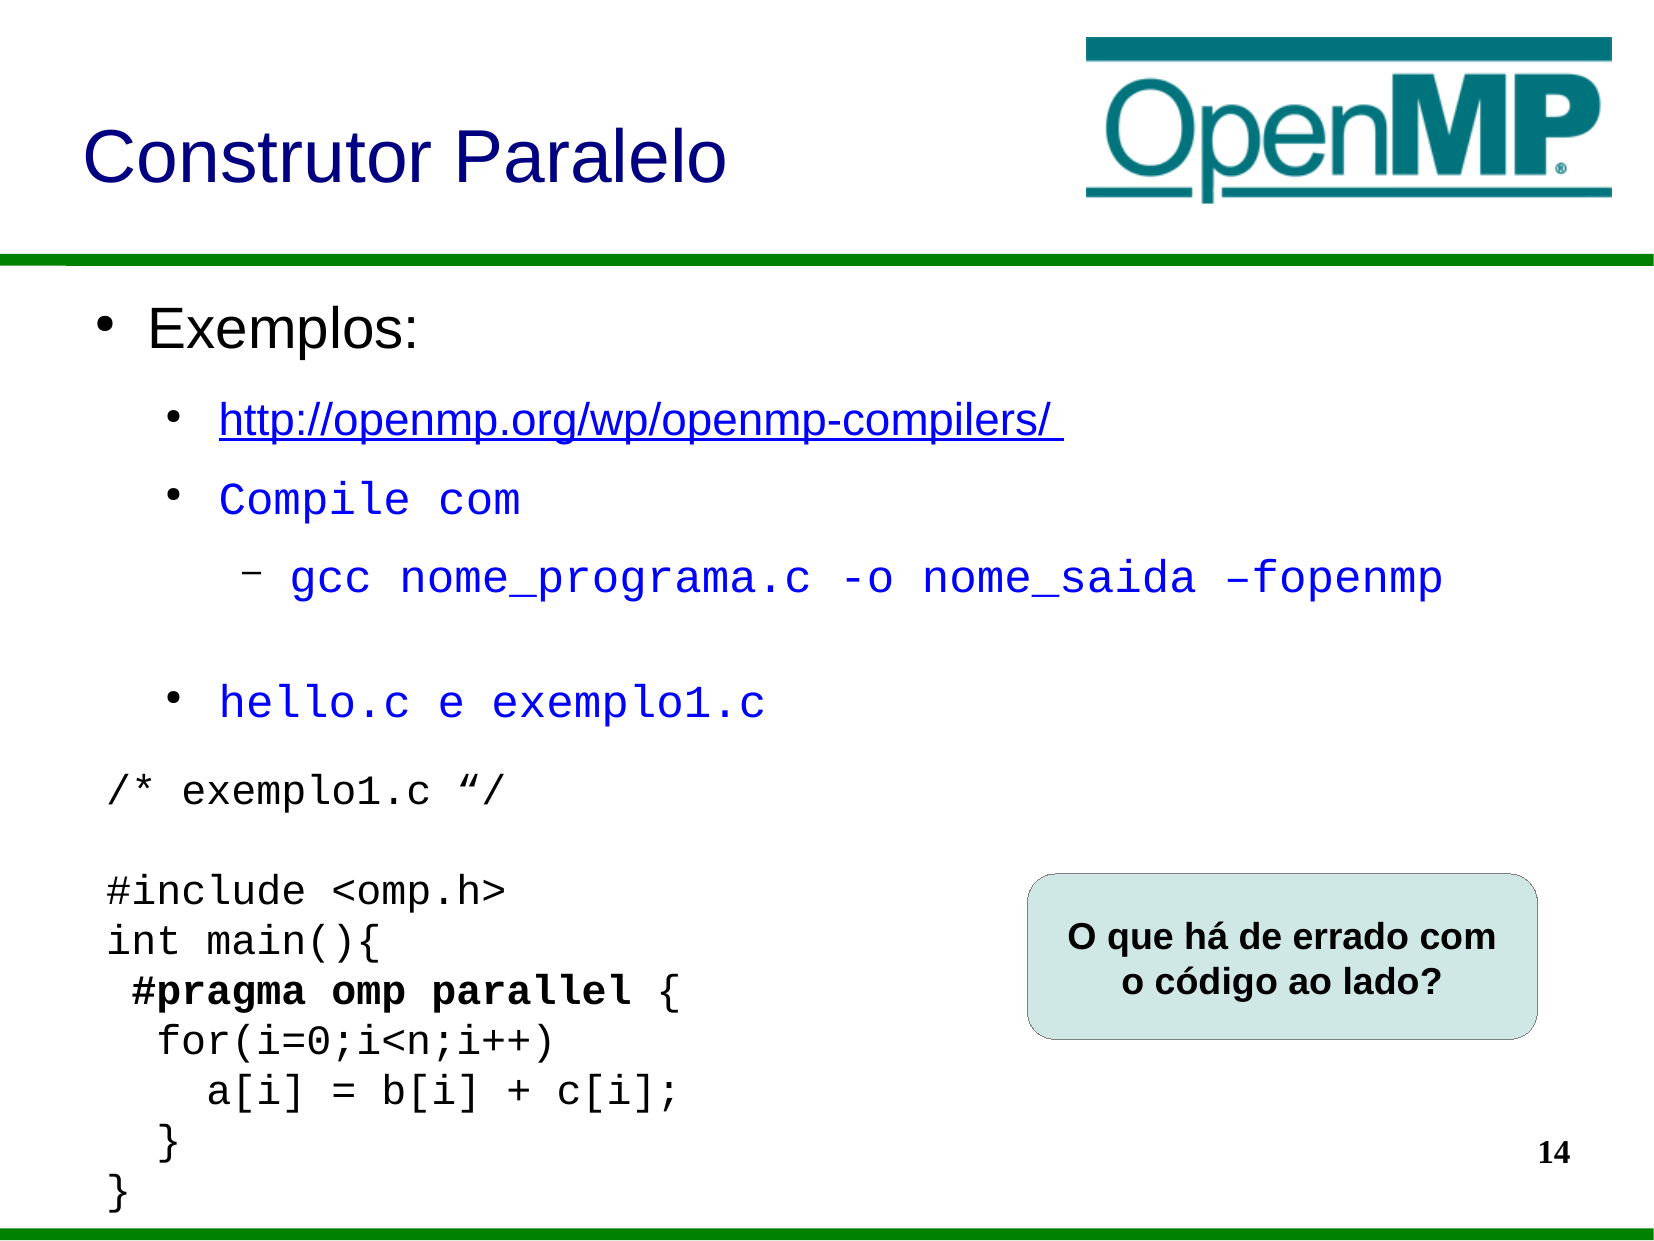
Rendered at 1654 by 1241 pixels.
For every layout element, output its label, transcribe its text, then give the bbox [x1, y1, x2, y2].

picture [1086, 37, 1612, 226]
text_box O que há de errado com o código ao lado? [1027, 873, 1538, 1040]
text_box /* exemplo1.c “/ #include <omp.h> int main(){ #pragma omp parallel { for(i=0;i<n;i++) a[i] = b[i] + c[i]; } } [91, 755, 697, 1221]
slide_number <número> [1185, 1129, 1571, 1216]
title Construtor Paralelo [82, 49, 1571, 257]
list Exemplos: http://openmp.org/wp/openmp-compilers/ Compile com gcc nome_programa.c -o nome_saida –fopenmp hello.c e exemplo1.c [76, 290, 1565, 995]
